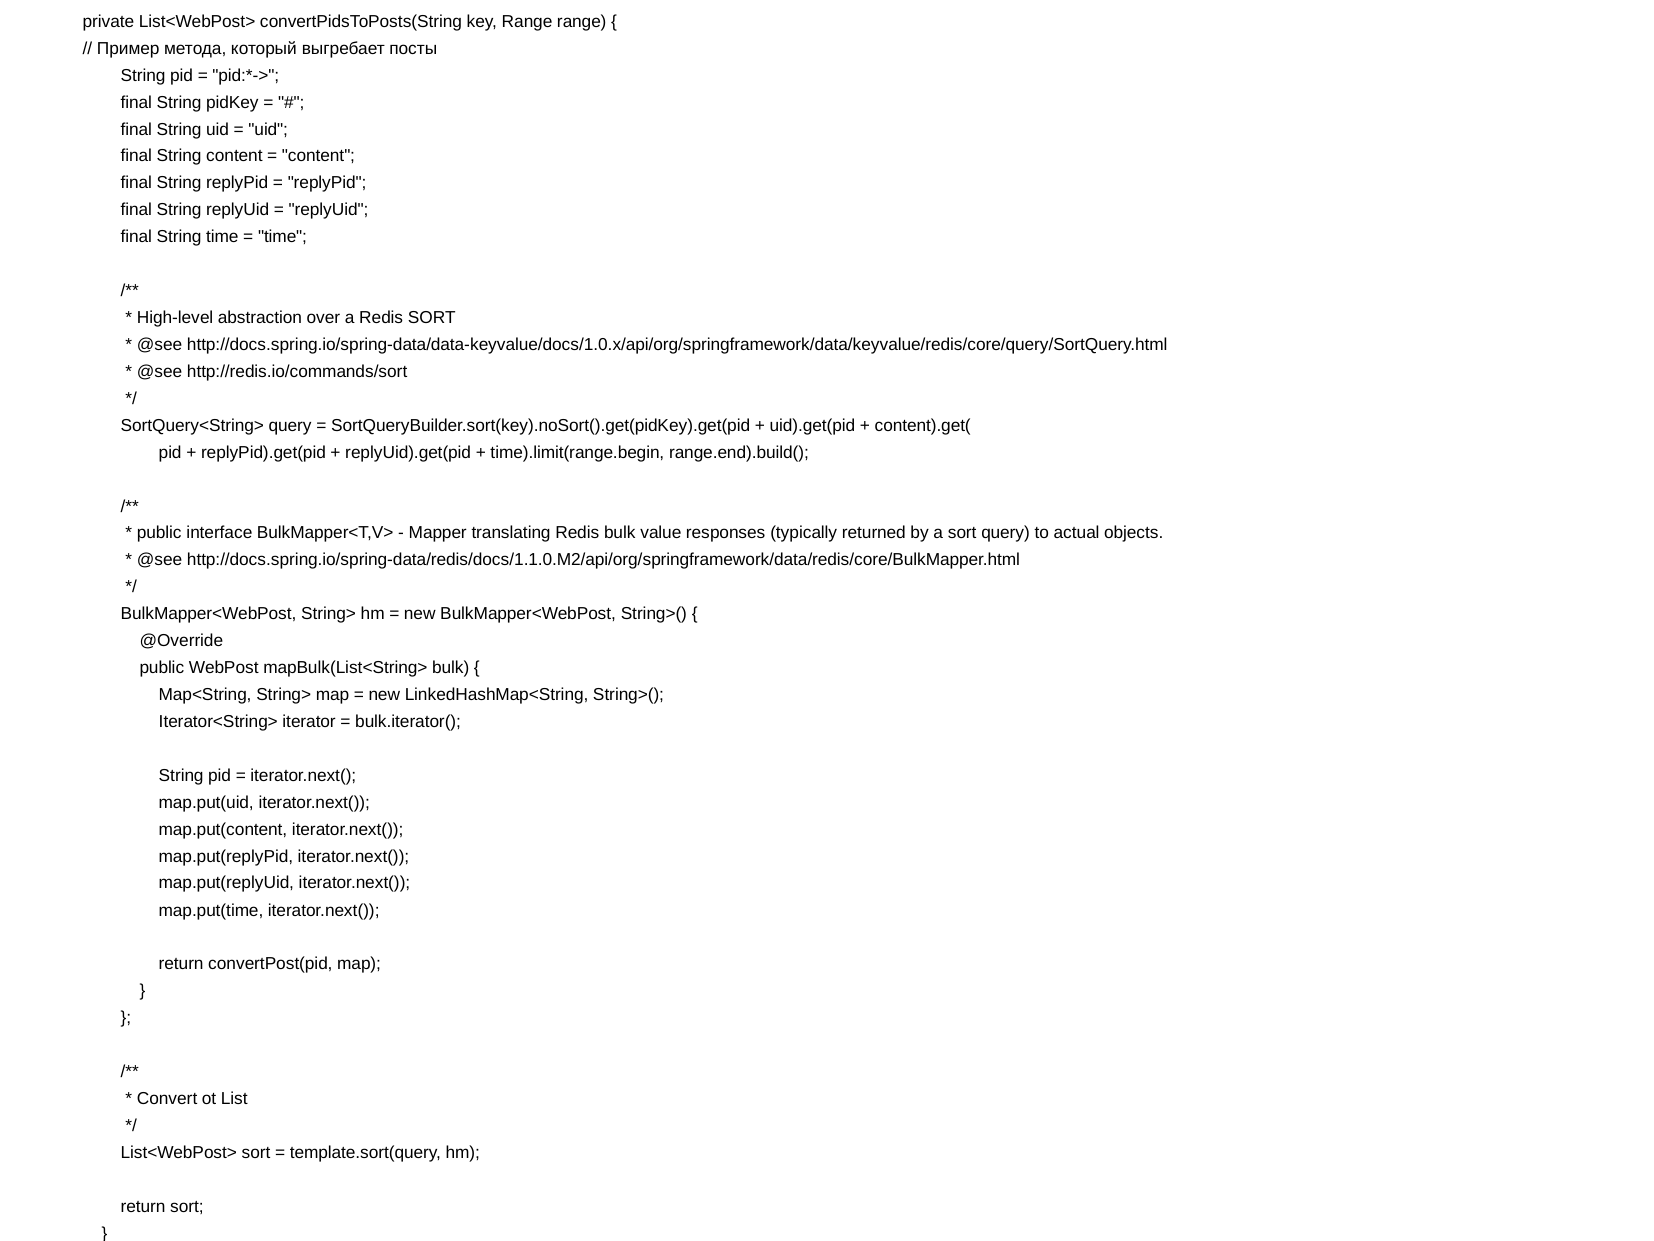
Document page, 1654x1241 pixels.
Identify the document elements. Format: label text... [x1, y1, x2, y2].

list private List<WebPost> convertPidsToPosts(String key, Range range) { // Пример метода, который выгребает посты String pid = "pid:*->"; final String pidKey = "#"; final String uid = "uid"; final String content = "content"; final String replyPid = "replyPid"; final String replyUid = "replyUid"; final String time = "time"; /** * High-level abstraction over a Redis SORT * @see http://docs.spring.io/spring-data/data-keyvalue/docs/1.0.x/api/org/springframework/data/keyvalue/redis/core/query/SortQuery.html * @see http://redis.io/commands/sort */ SortQuery<String> query = SortQueryBuilder.sort(key).noSort().get(pidKey).get(pid + uid).get(pid + content).get( pid + replyPid).get(pid + replyUid).get(pid + time).limit(range.begin, range.end).build(); /** * public interface BulkMapper<T,V> - Mapper translating Redis bulk value responses (typically returned by a sort query) to actual objects. * @see http://docs.spring.io/spring-data/redis/docs/1.1.0.M2/api/org/springframework/data/redis/core/BulkMapper.html */ BulkMapper<WebPost, String> hm = new BulkMapper<WebPost, String>() { @Override public WebPost mapBulk(List<String> bulk) { Map<String, String> map = new LinkedHashMap<String, String>(); Iterator<String> iterator = bulk.iterator(); String pid = iterator.next(); map.put(uid, iterator.next()); map.put(content, iterator.next()); map.put(replyPid, iterator.next()); map.put(replyUid, iterator.next()); map.put(time, iterator.next()); return convertPost(pid, map); } }; /** * Convert ot List */ List<WebPost> sort = template.sort(query, hm); return sort; } [82, 11, 1571, 1241]
